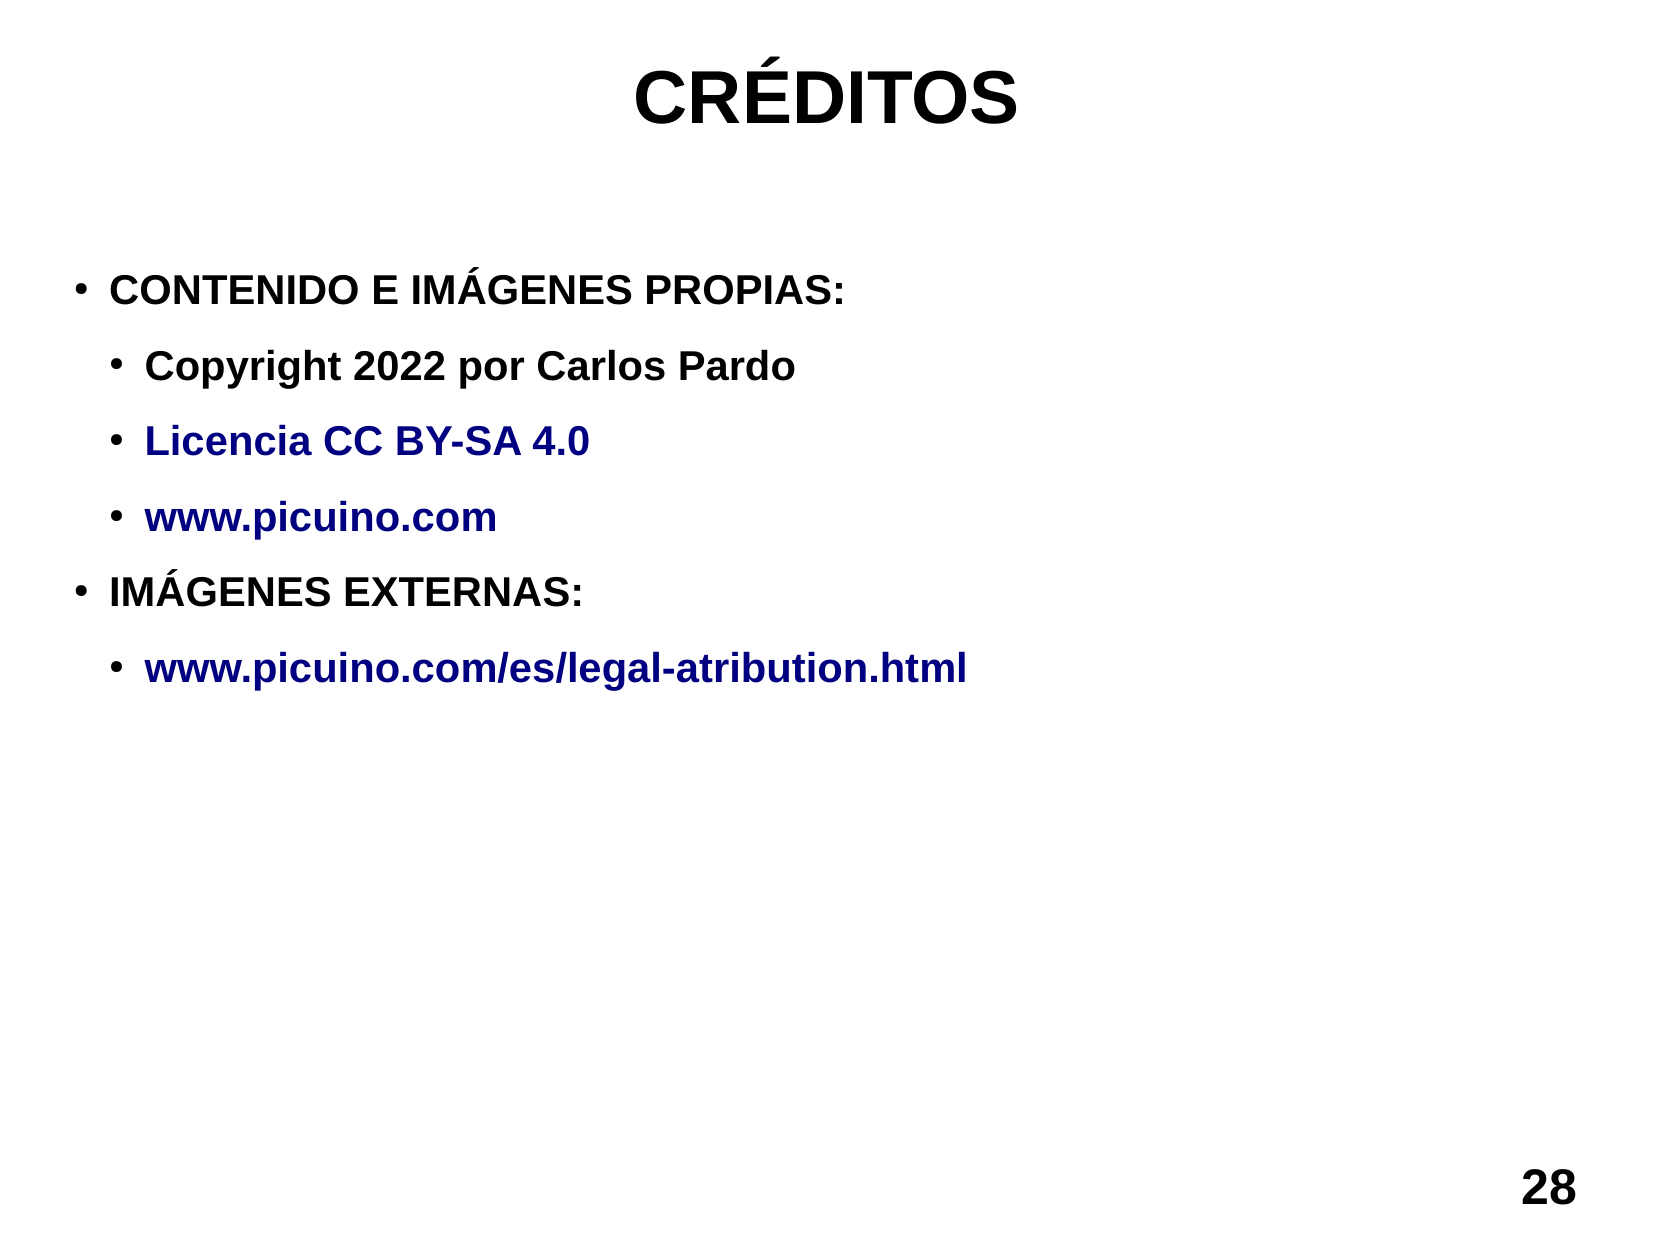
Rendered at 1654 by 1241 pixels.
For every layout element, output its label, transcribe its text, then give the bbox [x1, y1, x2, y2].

title CRÉDITOS [82, 23, 1571, 172]
text_box CONTENIDO E IMÁGENES PROPIAS: Copyright 2022 por Carlos Pardo Licencia CC BY-SA 4.0 www.picuino.com IMÁGENES EXTERNAS: www.picuino.com/es/legal-atribution.html [59, 236, 1595, 1199]
text_box <número> [1506, 1151, 1654, 1223]
